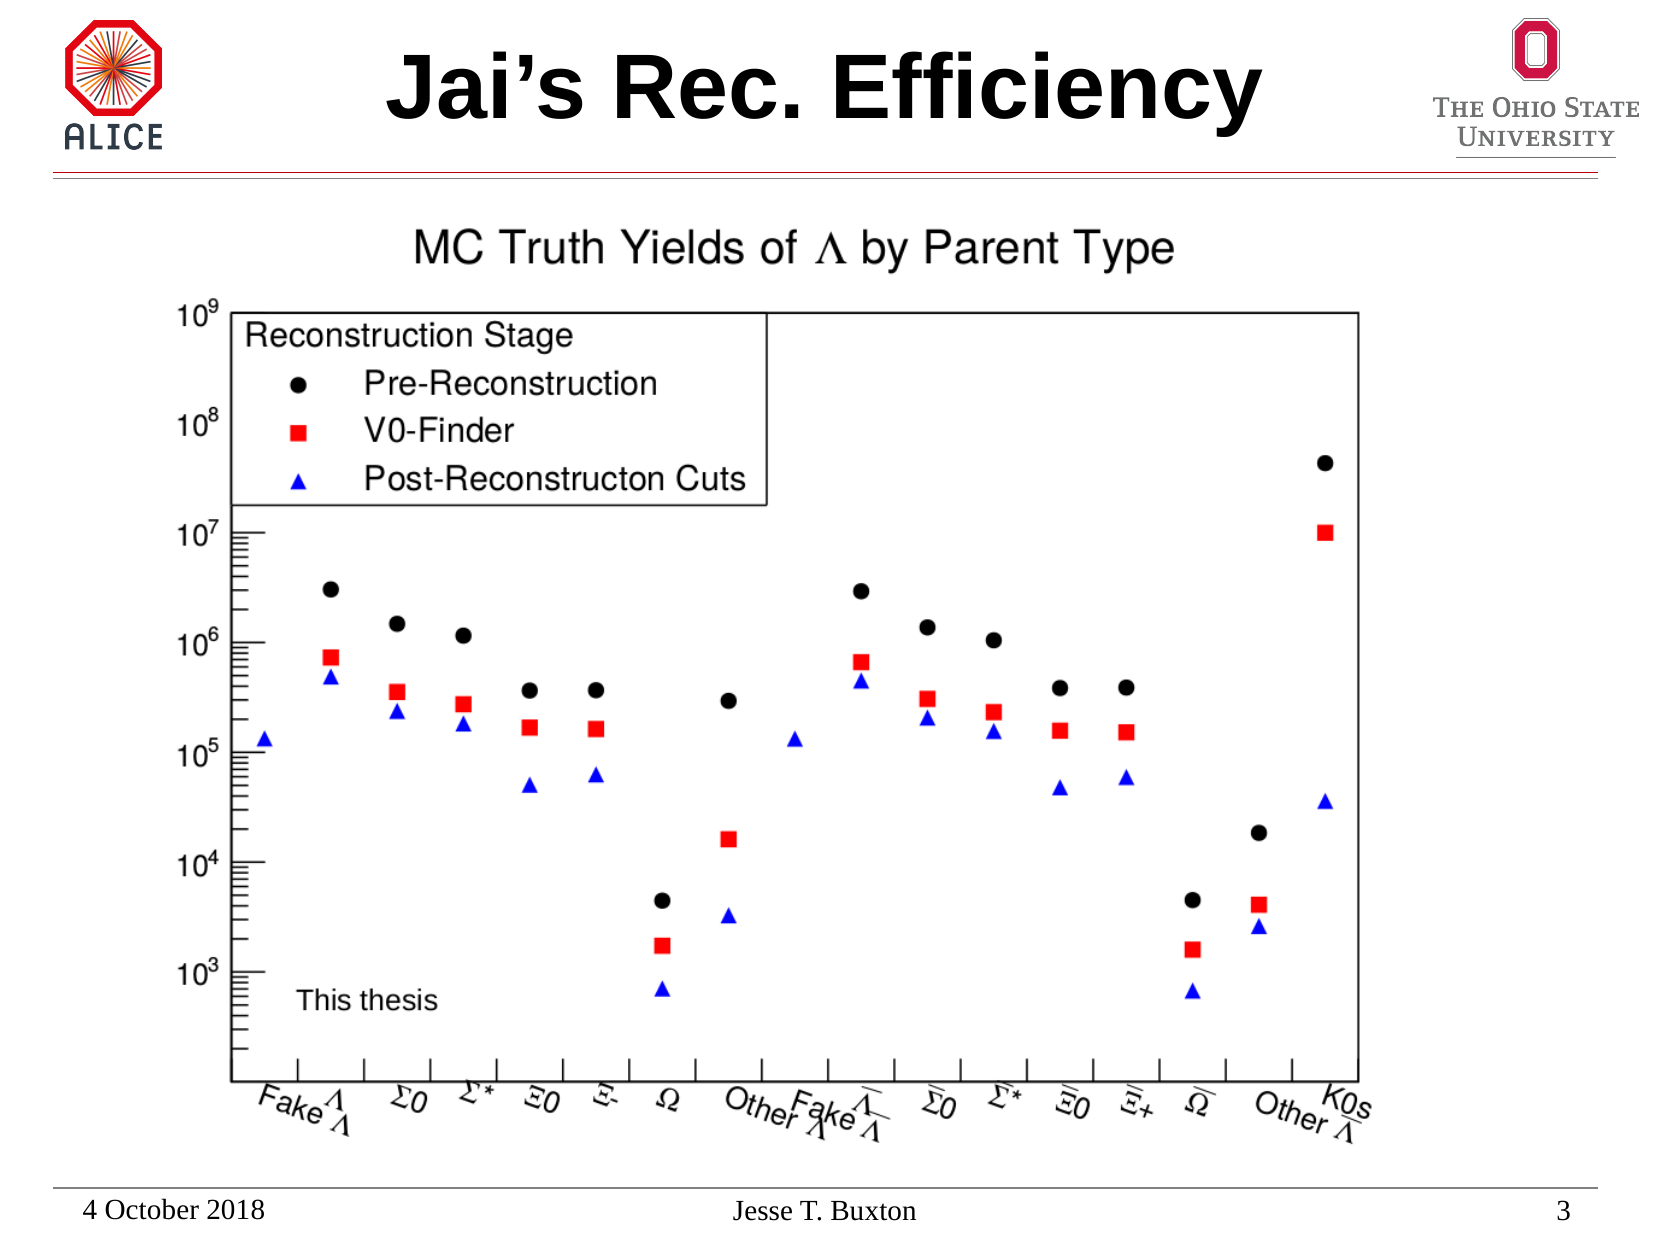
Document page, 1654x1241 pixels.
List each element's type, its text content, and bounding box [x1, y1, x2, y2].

picture [65, 20, 137, 150]
picture [1513, 5, 1642, 171]
picture [126, 179, 1480, 1184]
title Jai’s Rec. Efficiency [137, 1, 1513, 172]
